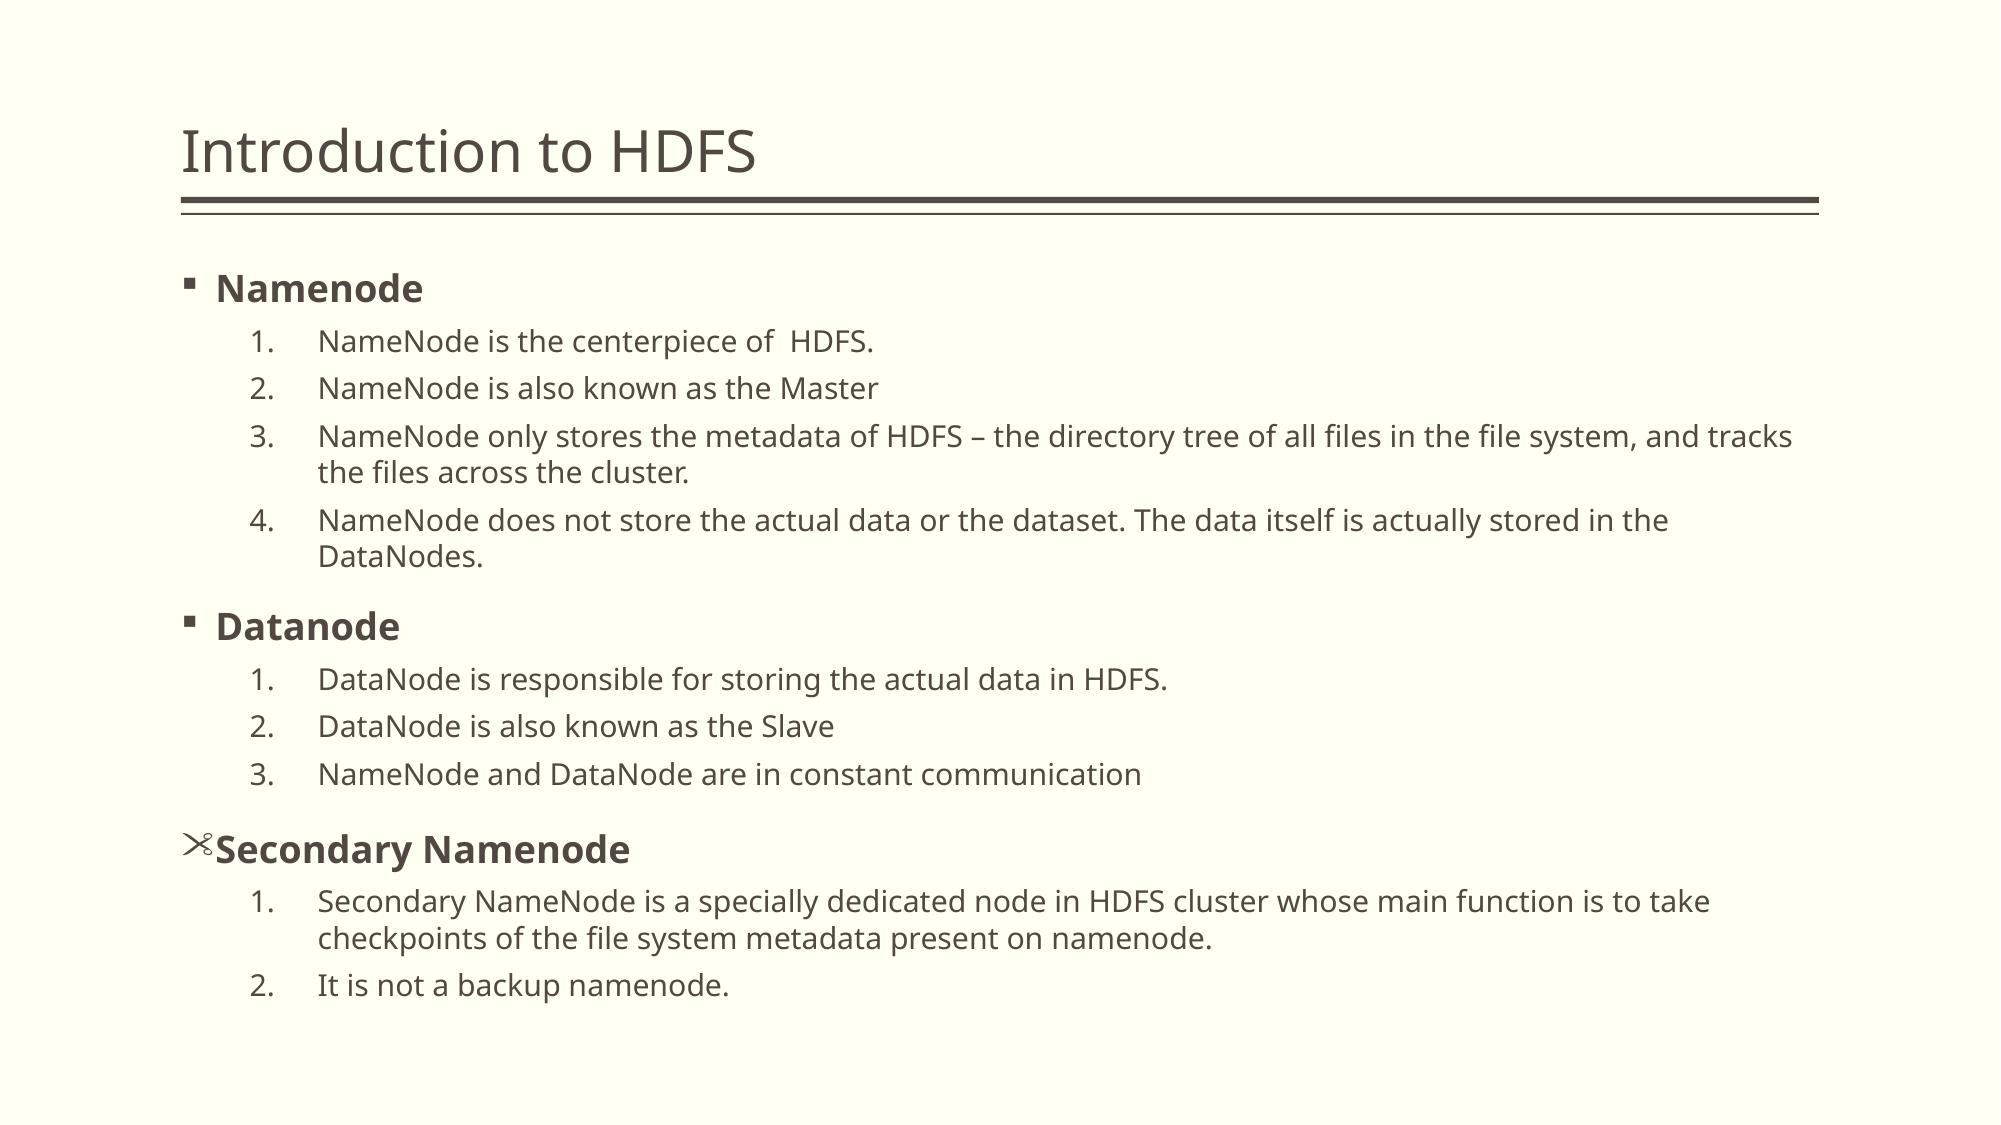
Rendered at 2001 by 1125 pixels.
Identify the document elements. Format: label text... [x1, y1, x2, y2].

list Namenode NameNode is the centerpiece of HDFS. NameNode is also known as the Master NameNode only stores the metadata of HDFS – the directory tree of all files in the file system, and tracks the files across the cluster. NameNode does not store the actual data or the dataset. The data itself is actually stored in the DataNodes. Datanode DataNode is responsible for storing the actual data in HDFS. DataNode is also known as the Slave NameNode and DataNode are in constant communication Secondary Namenode Secondary NameNode is a specially dedicated node in HDFS cluster whose main function is to take checkpoints of the file system metadata present on namenode. It is not a backup namenode. [181, 262, 1819, 1013]
title Introduction to HDFS [181, 12, 1819, 193]
